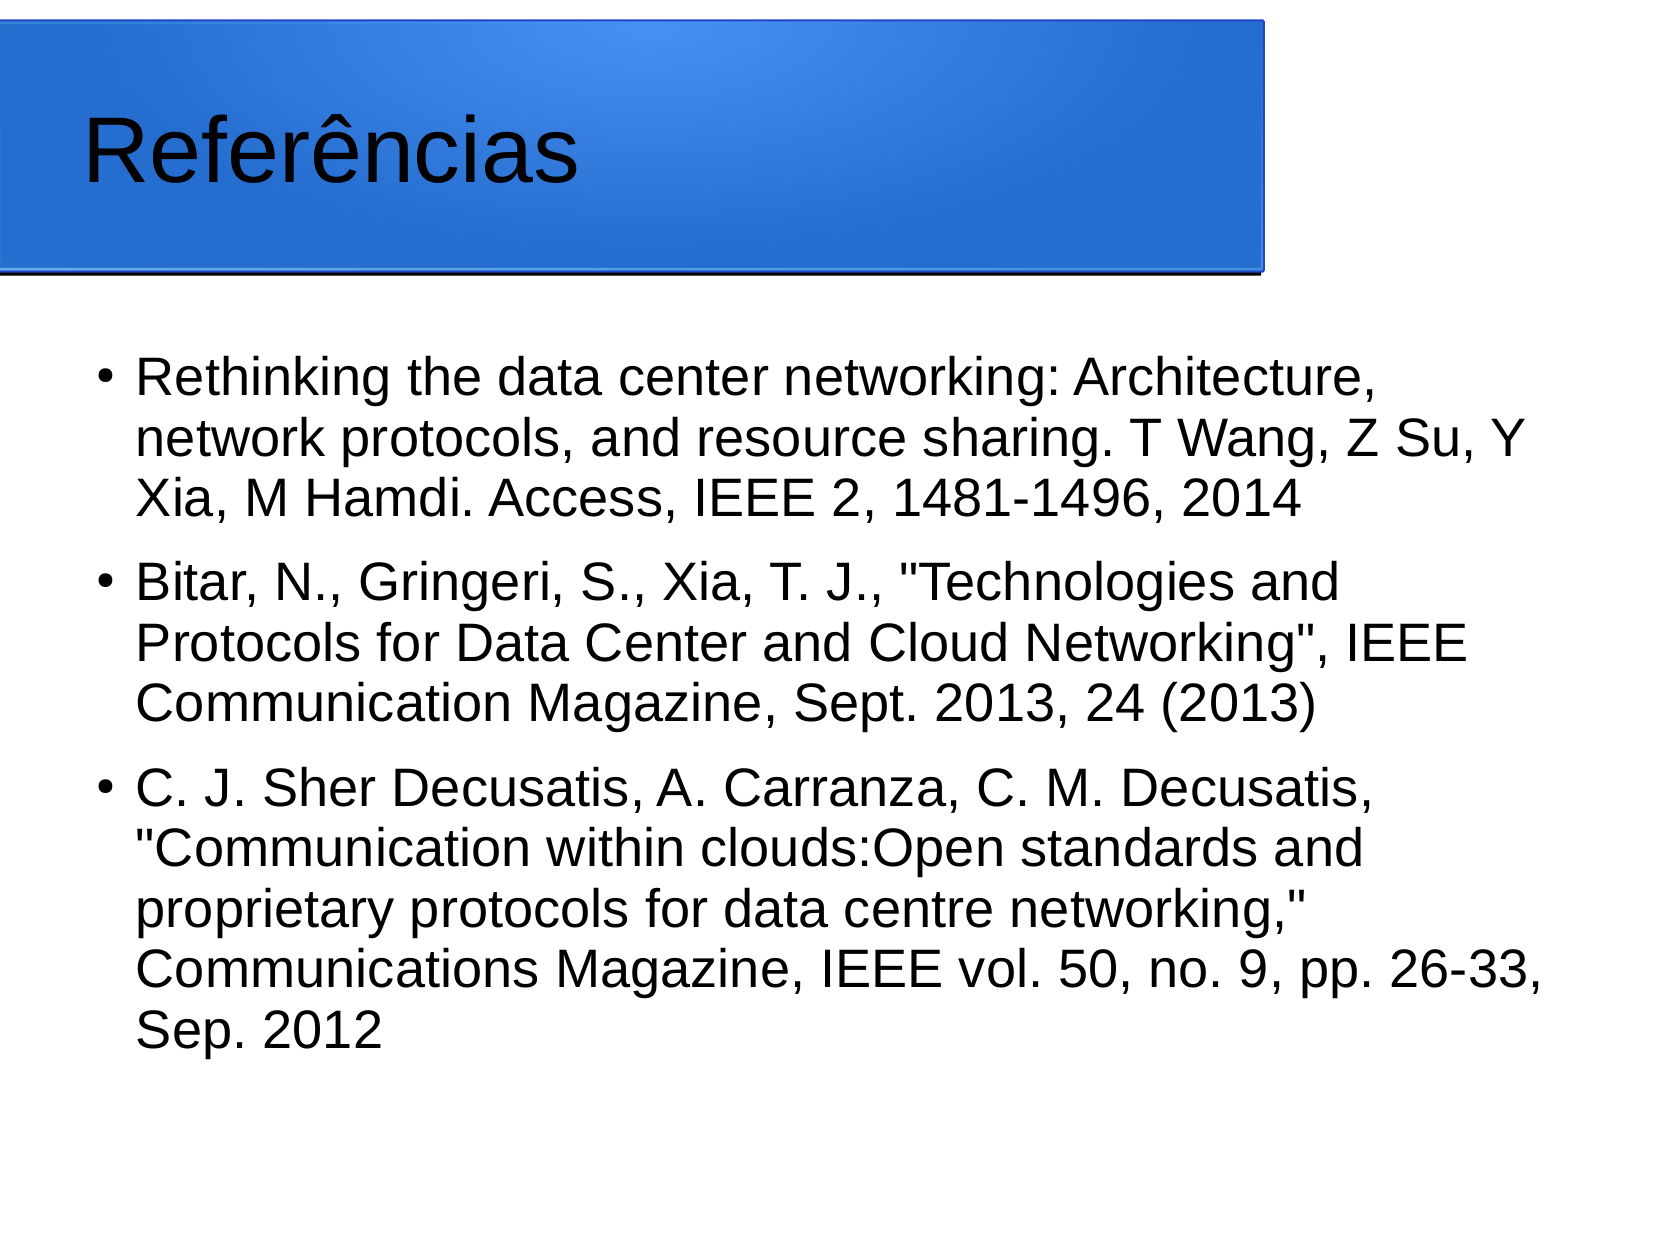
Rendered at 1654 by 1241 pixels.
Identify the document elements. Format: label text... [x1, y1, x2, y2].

list Rethinking the data center networking: Architecture, network protocols, and resource sharing. T Wang, Z Su, Y Xia, M Hamdi. Access, IEEE 2, 1481-1496, 2014 Bitar, N., Gringeri, S., Xia, T. J., "Technologies and Protocols for Data Center and Cloud Networking", IEEE Communication Magazine, Sept. 2013, 24 (2013) C. J. Sher Decusatis, A. Carranza, C. M. Decusatis, "Communication within clouds:Open standards and proprietary protocols for data centre networking," Communications Magazine, IEEE vol. 50, no. 9, pp. 26-33, Sep. 2012 [82, 346, 1571, 1066]
title Referências [82, 47, 1235, 252]
